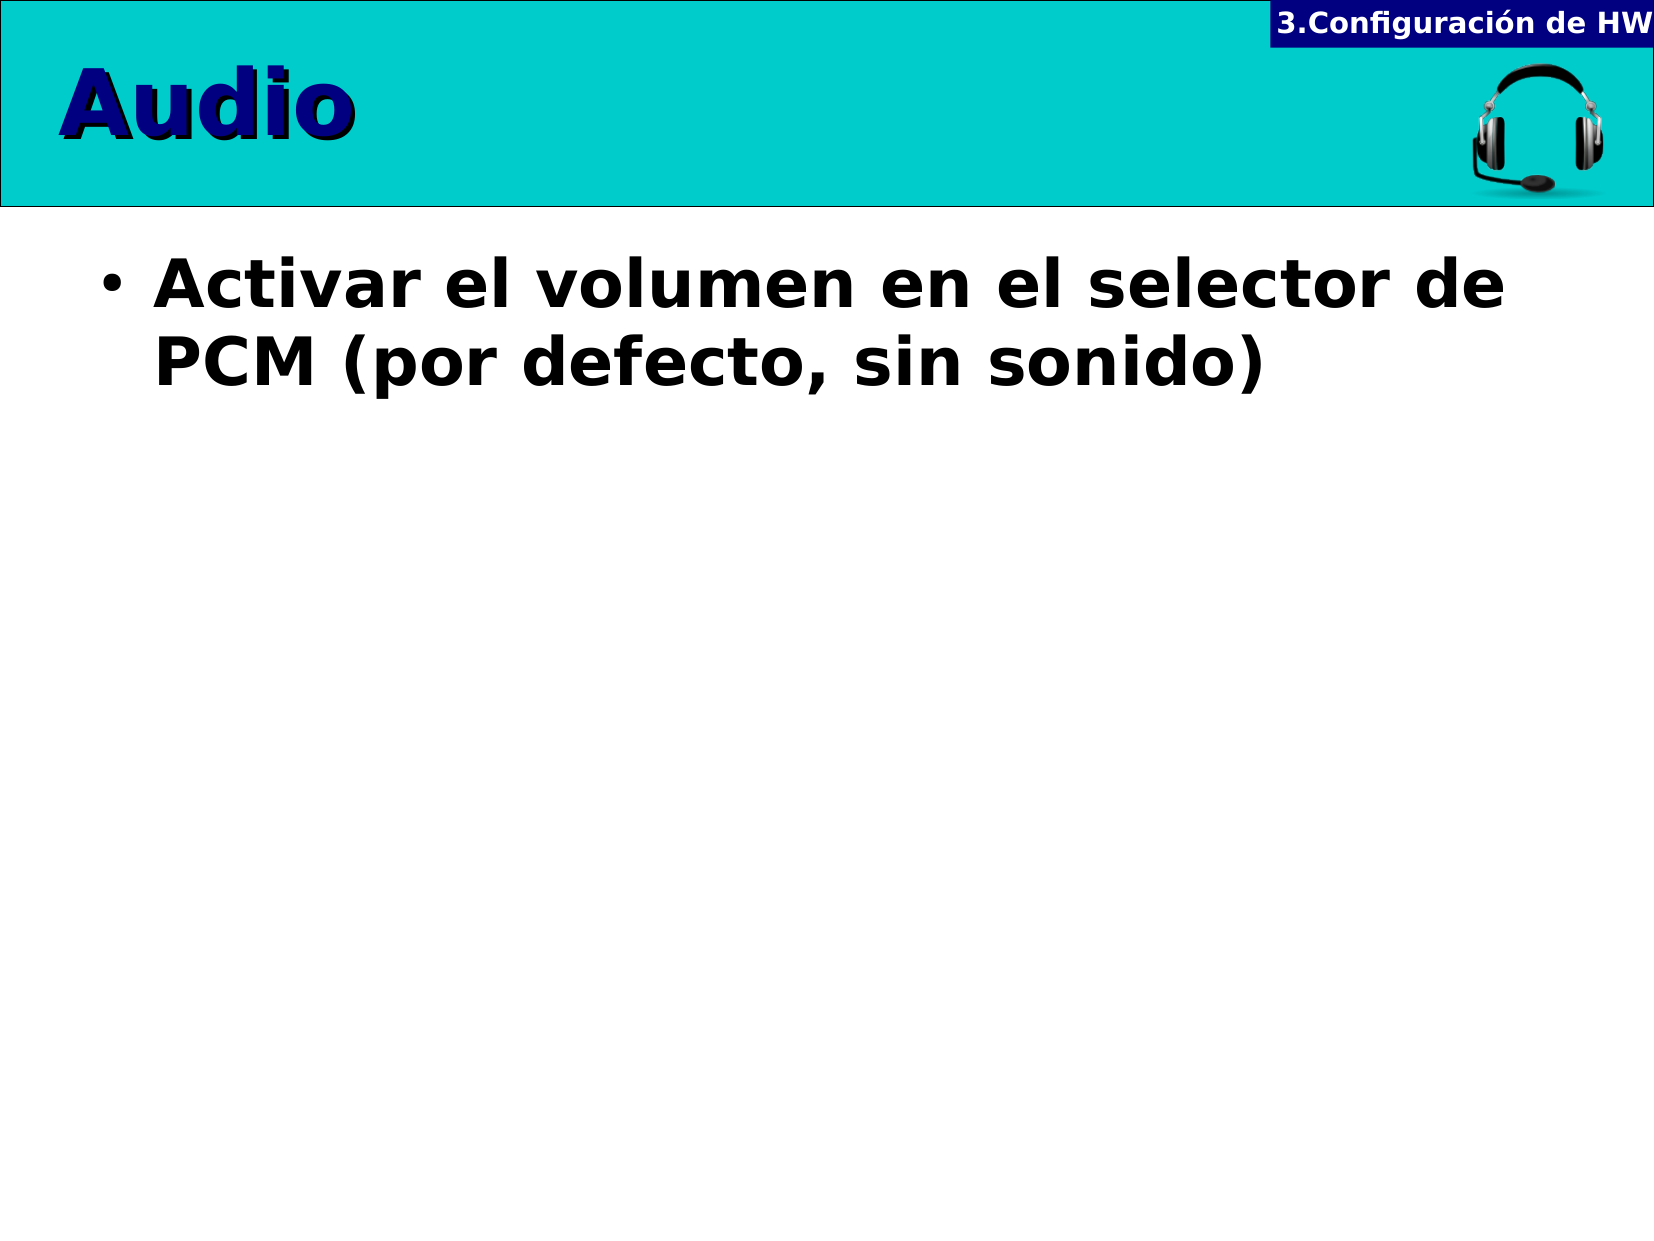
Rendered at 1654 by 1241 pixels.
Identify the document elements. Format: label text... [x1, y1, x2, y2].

picture [1468, 59, 1608, 199]
list Activar el volumen en el selector de PCM (por defecto, sin sonido) [82, 245, 1571, 1109]
title Audio [59, 14, 1654, 192]
text_box 3.Configuración de HW [1270, 0, 1654, 48]
